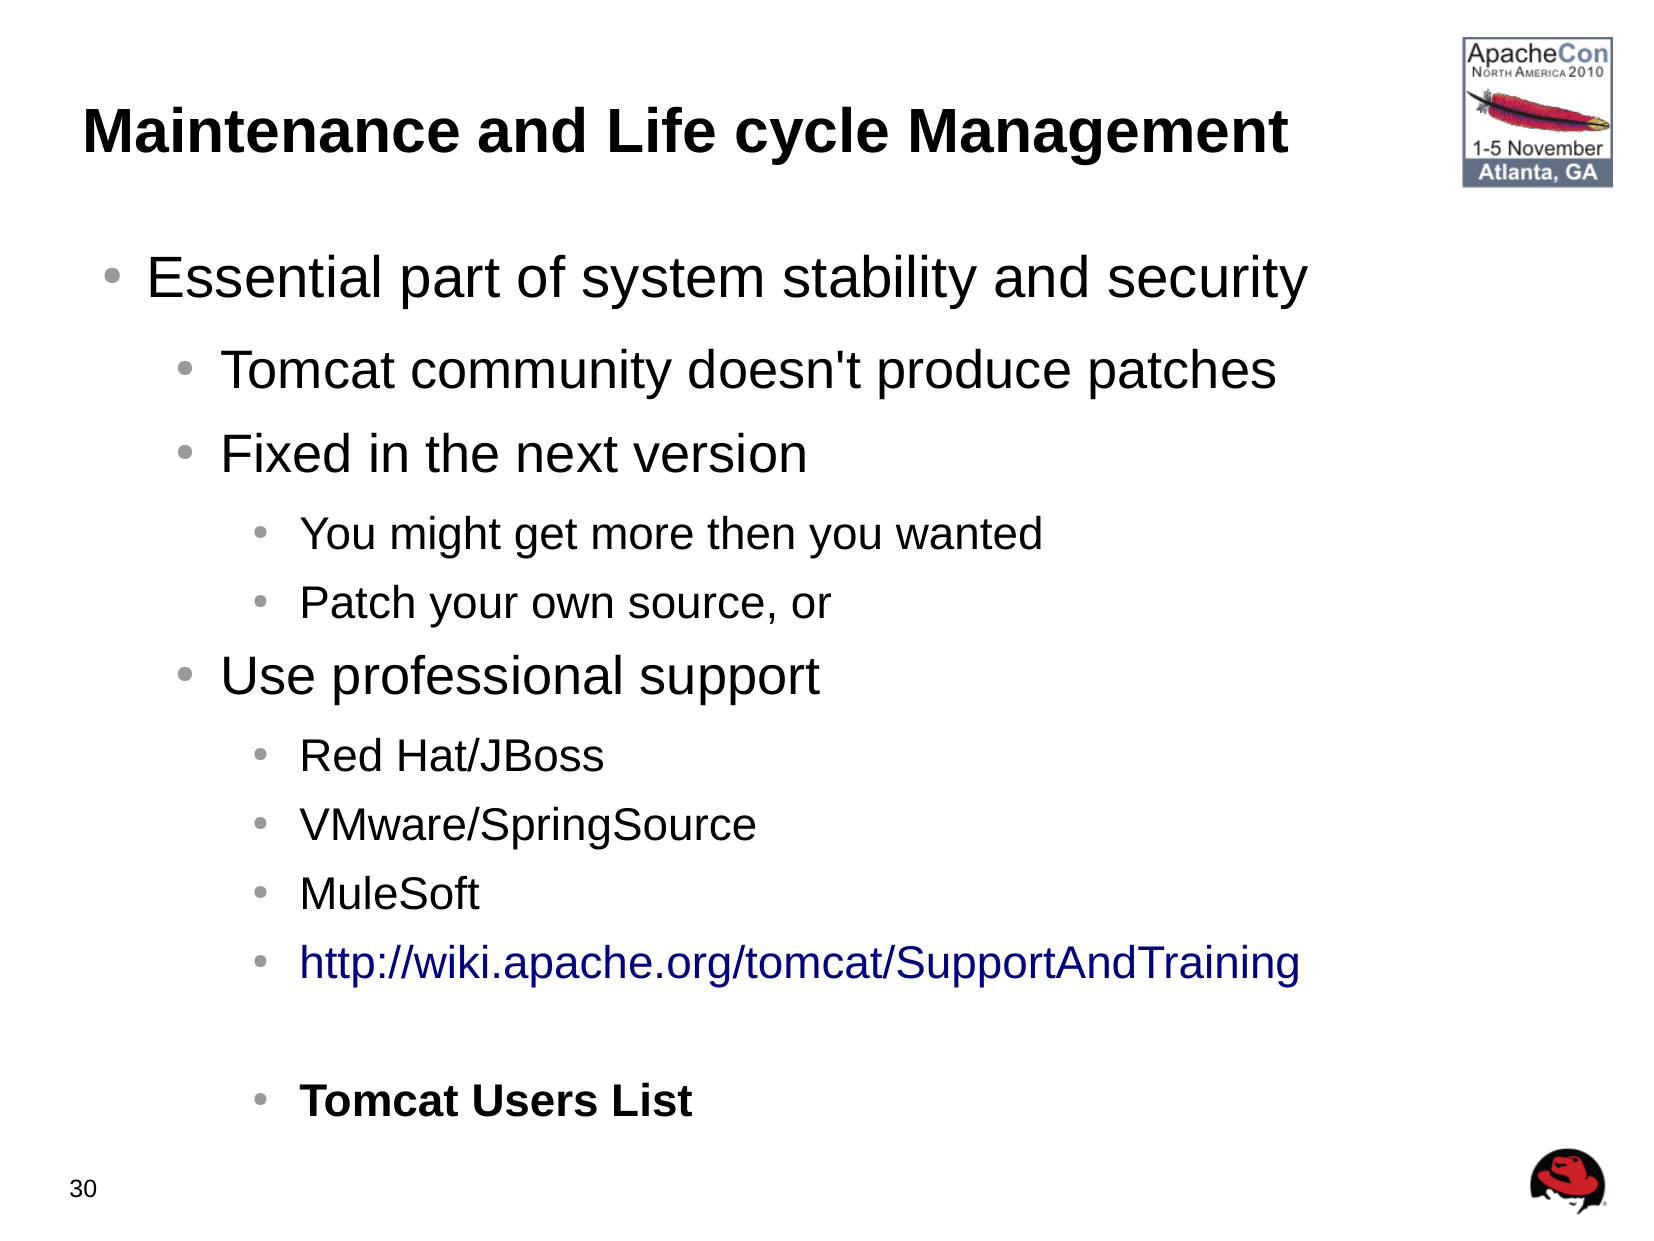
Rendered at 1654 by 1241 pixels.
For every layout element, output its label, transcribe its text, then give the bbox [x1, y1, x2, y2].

picture [1462, 37, 1613, 188]
list Essential part of system stability and security Tomcat community doesn't produce patches Fixed in the next version You might get more then you wanted Patch your own source, or Use professional support Red Hat/JBoss VMware/SpringSource MuleSoft http://wiki.apache.org/tomcat/SupportAndTraining Tomcat Users List [86, 244, 1576, 1126]
picture [1529, 1146, 1613, 1224]
title Maintenance and Life cycle Management [82, 45, 1571, 218]
